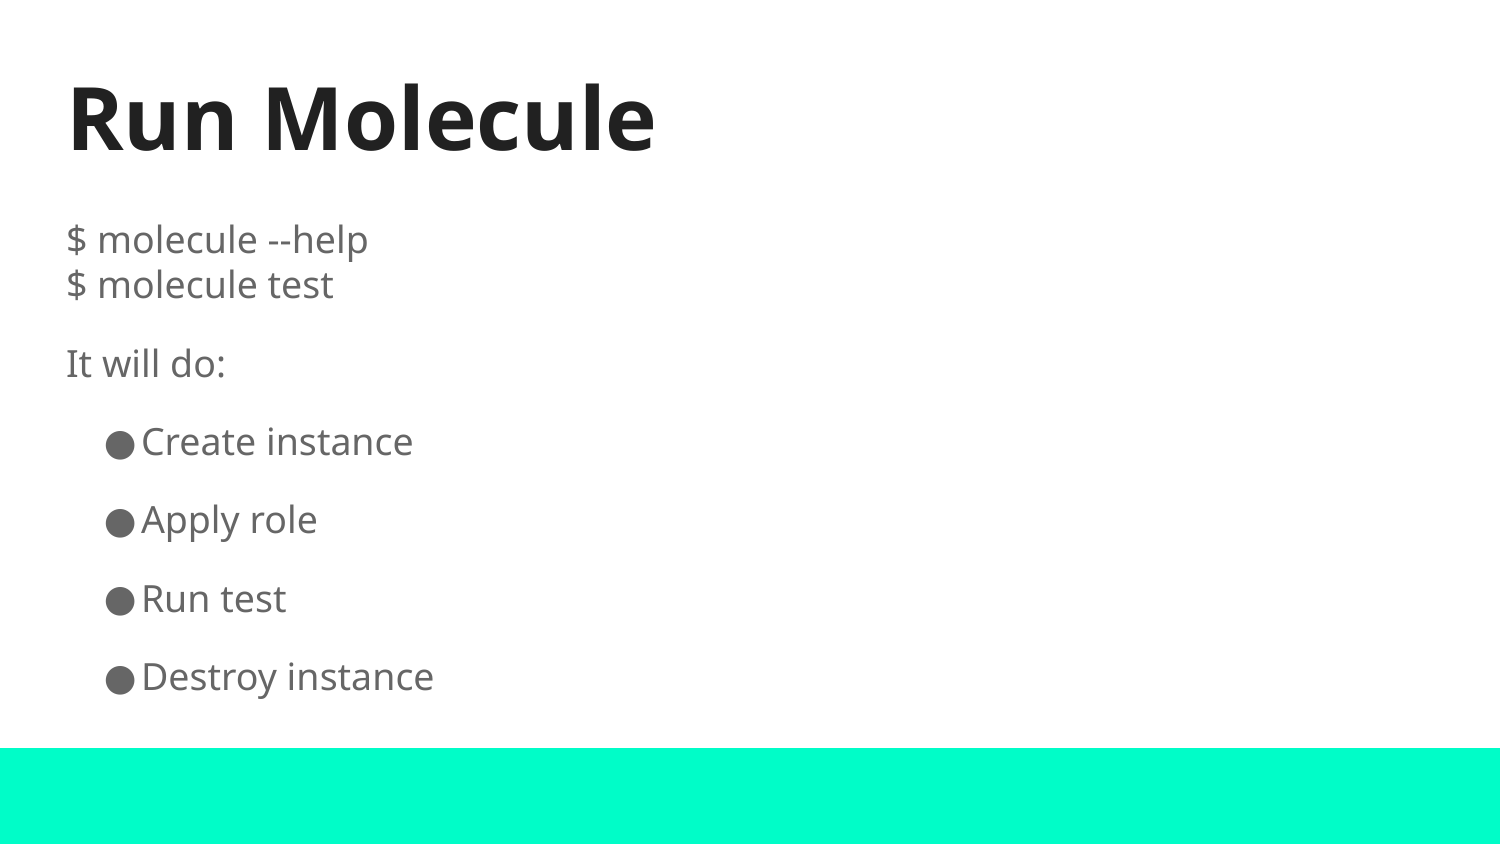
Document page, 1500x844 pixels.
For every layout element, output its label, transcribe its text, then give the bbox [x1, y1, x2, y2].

list $ molecule --help $ molecule test It will do: Create instance Apply role Run test Destroy instance [51, 201, 1449, 748]
title Run Molecule [51, 48, 1449, 180]
